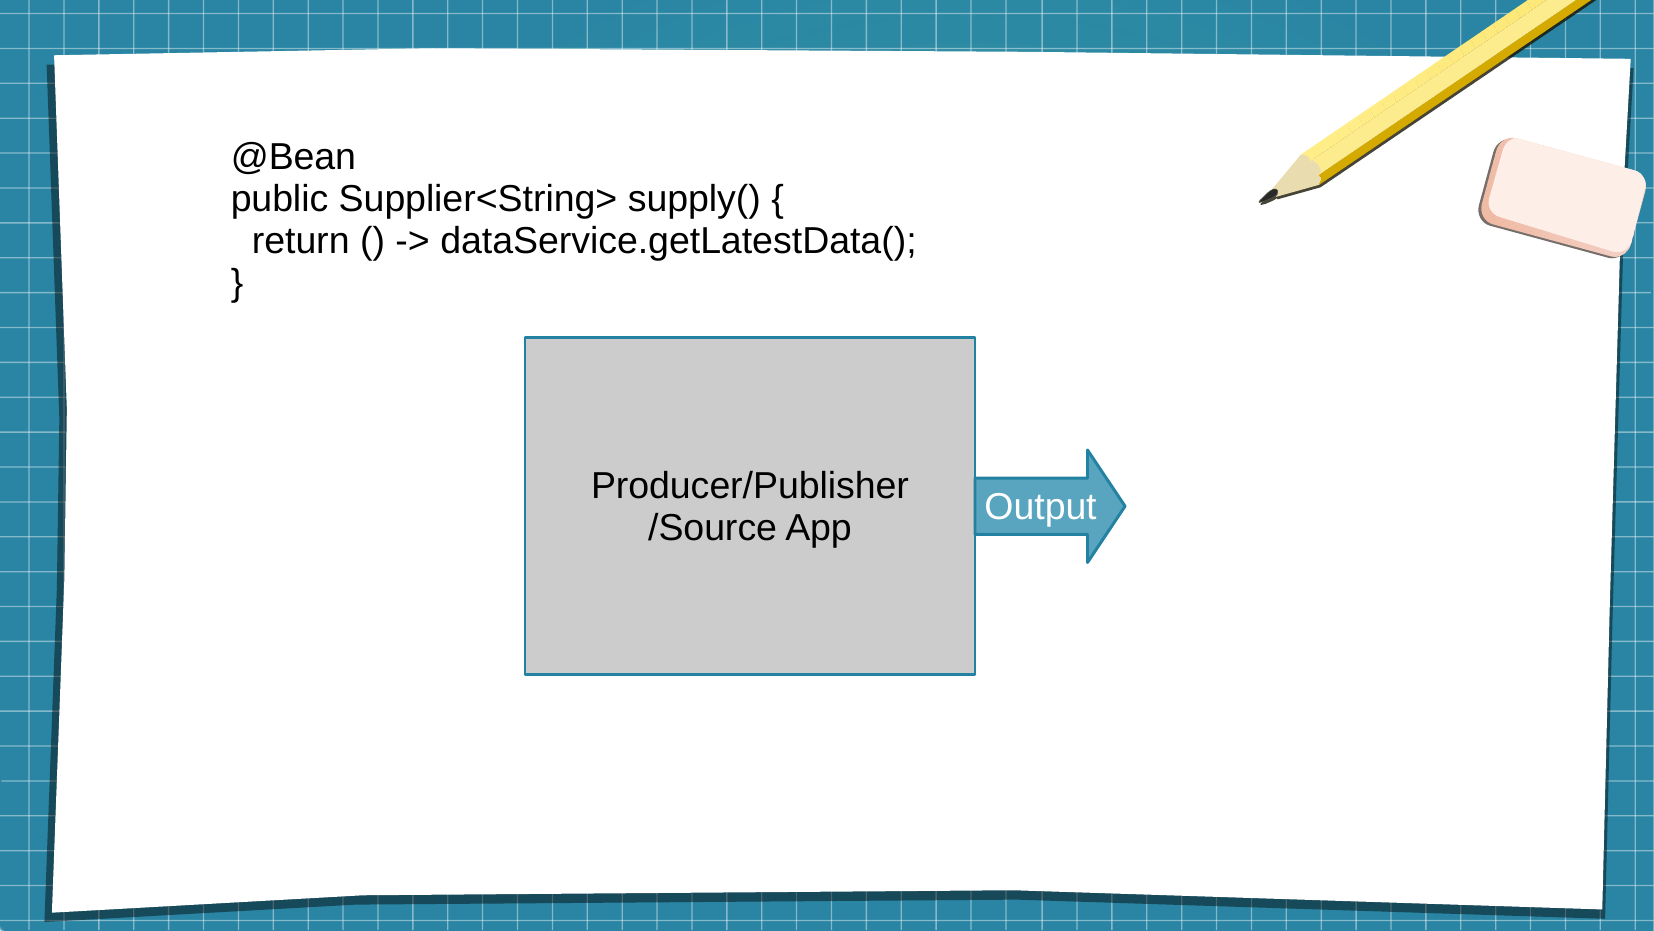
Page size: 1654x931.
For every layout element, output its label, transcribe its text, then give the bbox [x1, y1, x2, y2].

text_box @Bean public Supplier<String> supply() { return () -> dataService.getLatestData(); } [216, 128, 1126, 185]
text_box Producer/Publisher /Source App [525, 337, 976, 675]
text_box Output [975, 449, 1126, 563]
